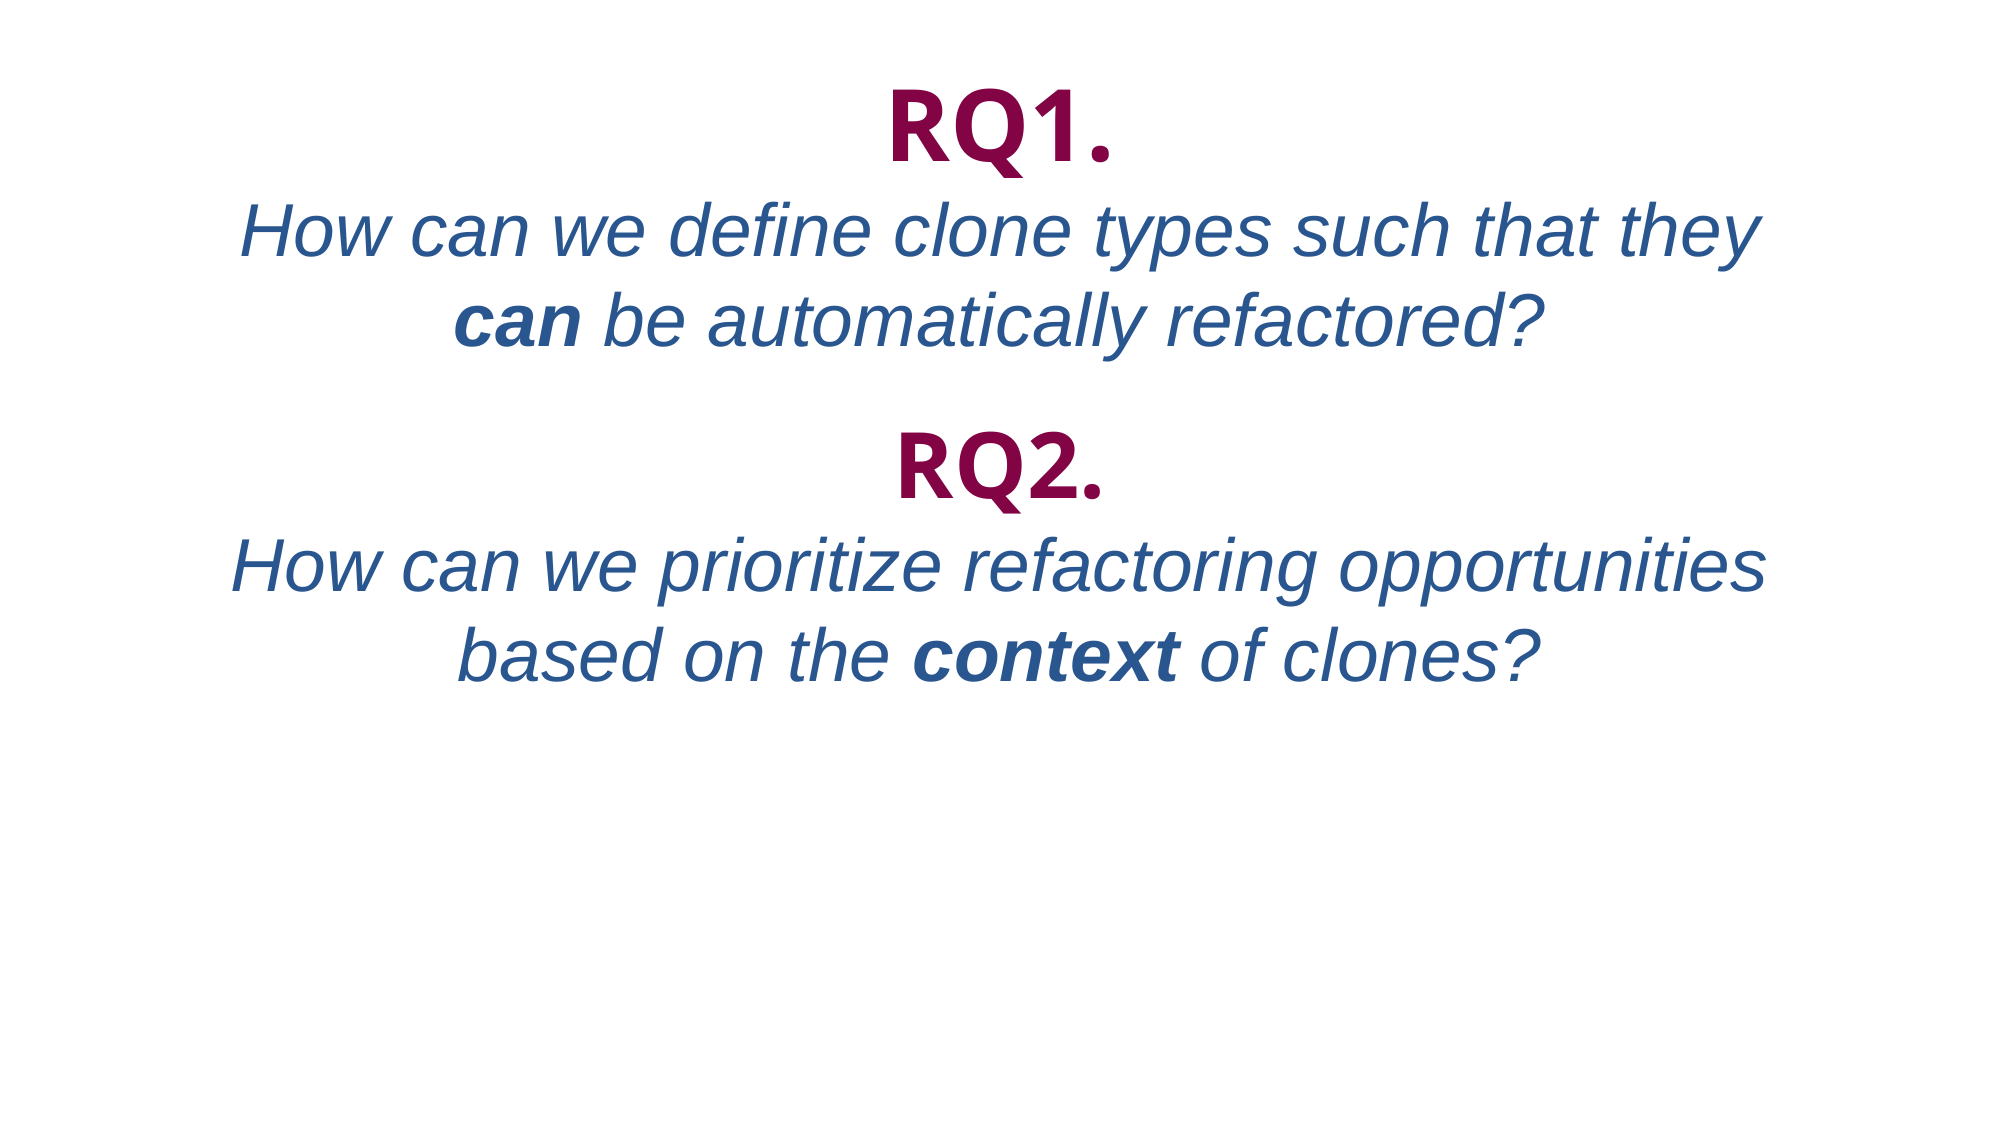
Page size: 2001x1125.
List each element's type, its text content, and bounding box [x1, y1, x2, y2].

text_box RQ1. How can we define clone types such that they can be automatically refactored? RQ2. How can we prioritize refactoring opportunities based on the context of clones? [215, 54, 1785, 704]
